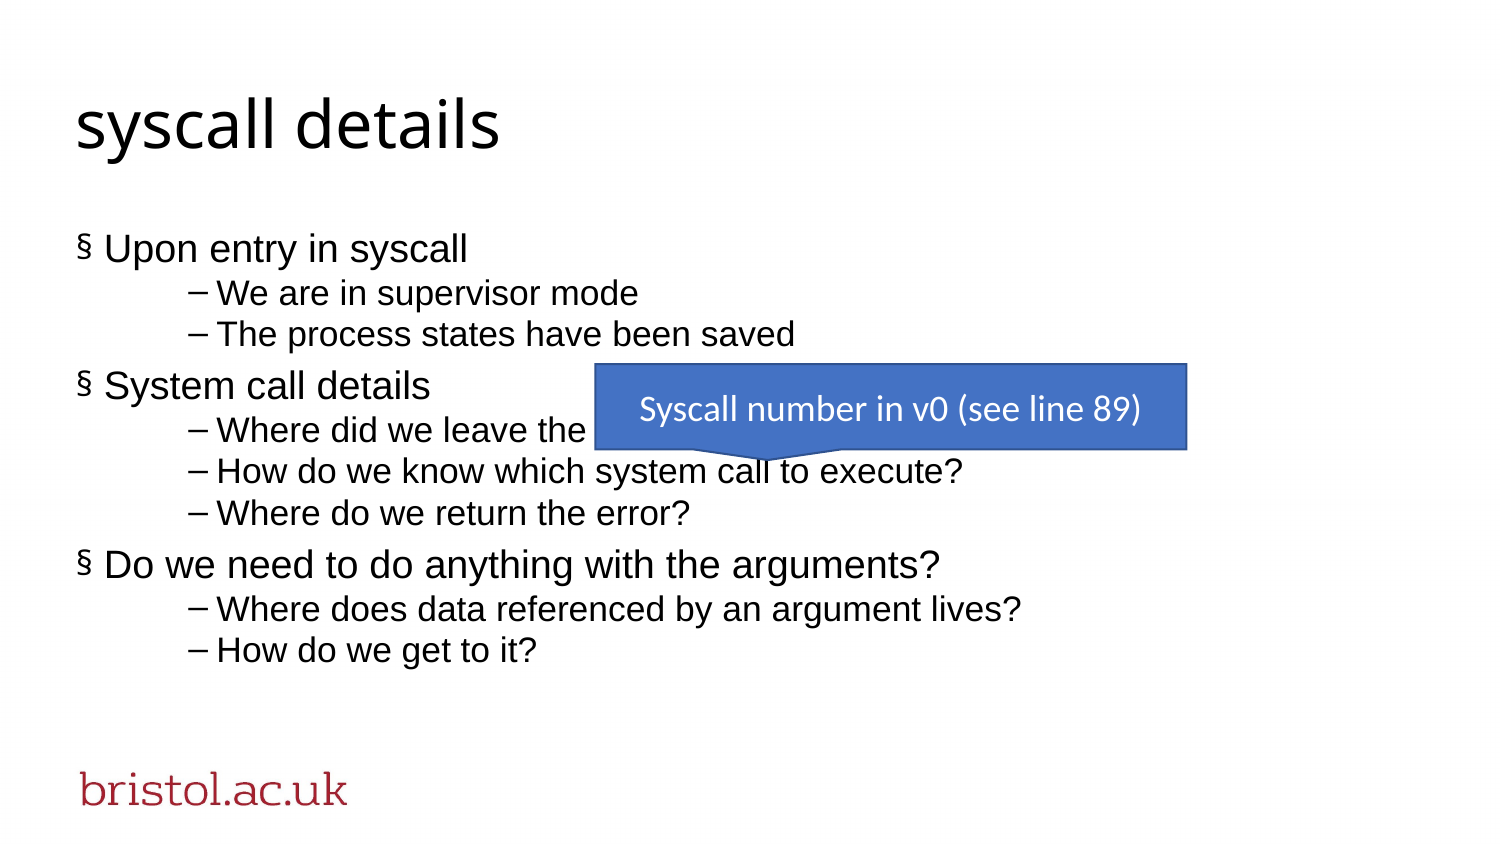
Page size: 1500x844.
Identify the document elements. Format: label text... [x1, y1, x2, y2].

text_box Syscall number in v0 (see line 89) [595, 364, 1187, 461]
list Upon entry in syscall We are in supervisor mode The process states have been saved System call details Where did we leave the arguments? How do we know which system call to execute? Where do we return the error? Do we need to do anything with the arguments? Where does data referenced by an argument lives? How do we get to it? [60, 224, 1440, 699]
title syscall details [60, 44, 1440, 209]
